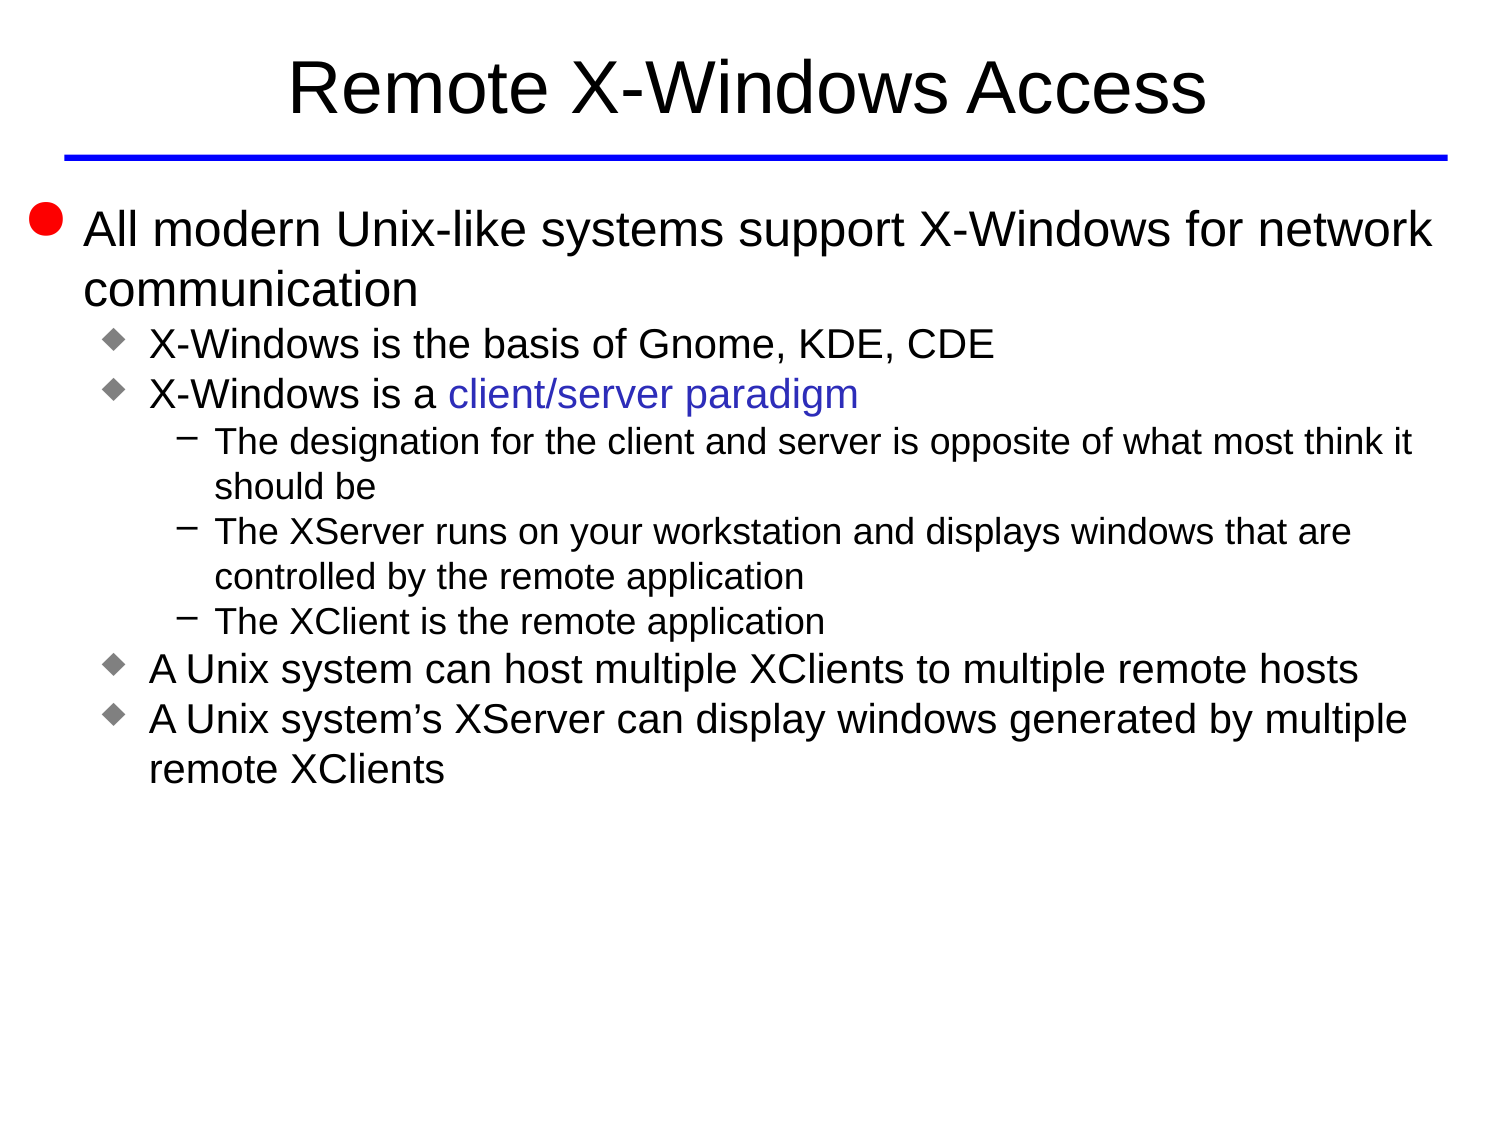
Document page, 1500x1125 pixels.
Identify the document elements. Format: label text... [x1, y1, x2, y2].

list All modern Unix-like systems support X-Windows for network communication X-Windows is the basis of Gnome, KDE, CDE X-Windows is a client/server paradigm The designation for the client and server is opposite of what most think it should be The XServer runs on your workstation and displays windows that are controlled by the remote application The XClient is the remote application A Unix system can host multiple XClients to multiple remote hosts A Unix system’s XServer can display windows generated by multiple remote XClients [11, 189, 1461, 1029]
title Remote X-Windows Access [115, 21, 1382, 147]
